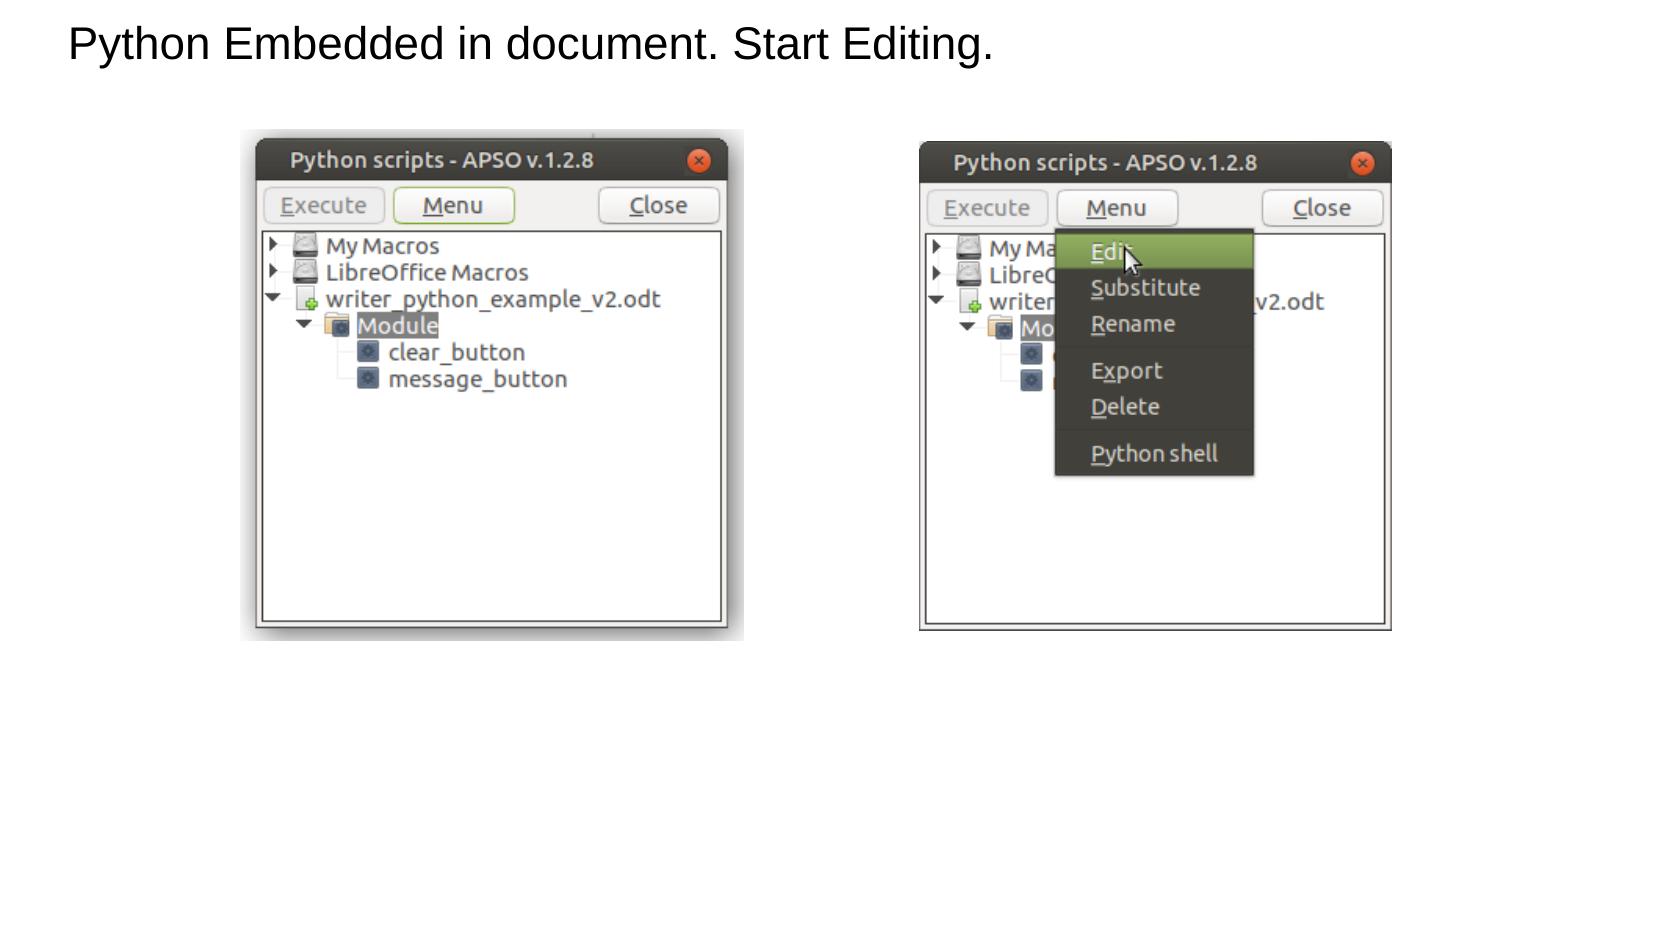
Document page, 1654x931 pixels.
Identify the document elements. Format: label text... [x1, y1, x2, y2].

subtitle Python Embedded in document. Start Editing. [67, 17, 1557, 172]
picture [240, 129, 744, 641]
picture [919, 141, 1392, 631]
